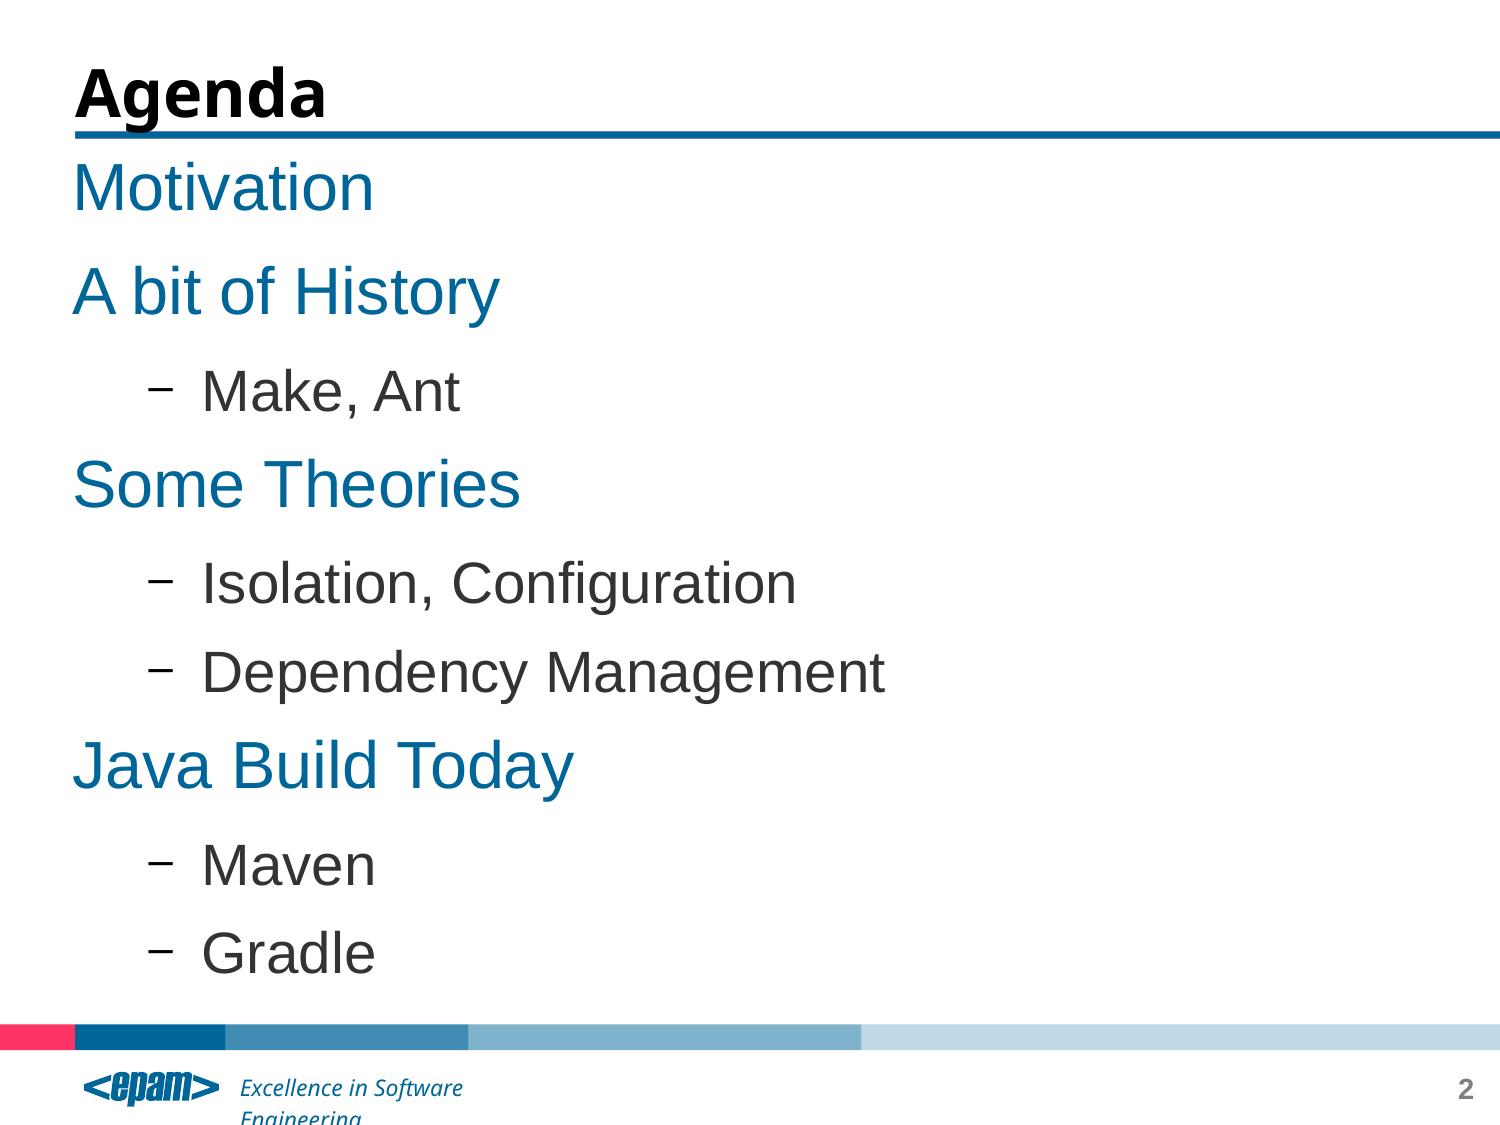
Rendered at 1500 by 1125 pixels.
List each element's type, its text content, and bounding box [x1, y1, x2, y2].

title Agenda [75, 44, 1425, 138]
text_box <number> [1395, 1070, 1475, 1125]
list Motivation A bit of History Make, Ant Some Theories Isolation, Configuration Dependency Management Java Build Today Maven Gradle [60, 149, 1441, 1006]
